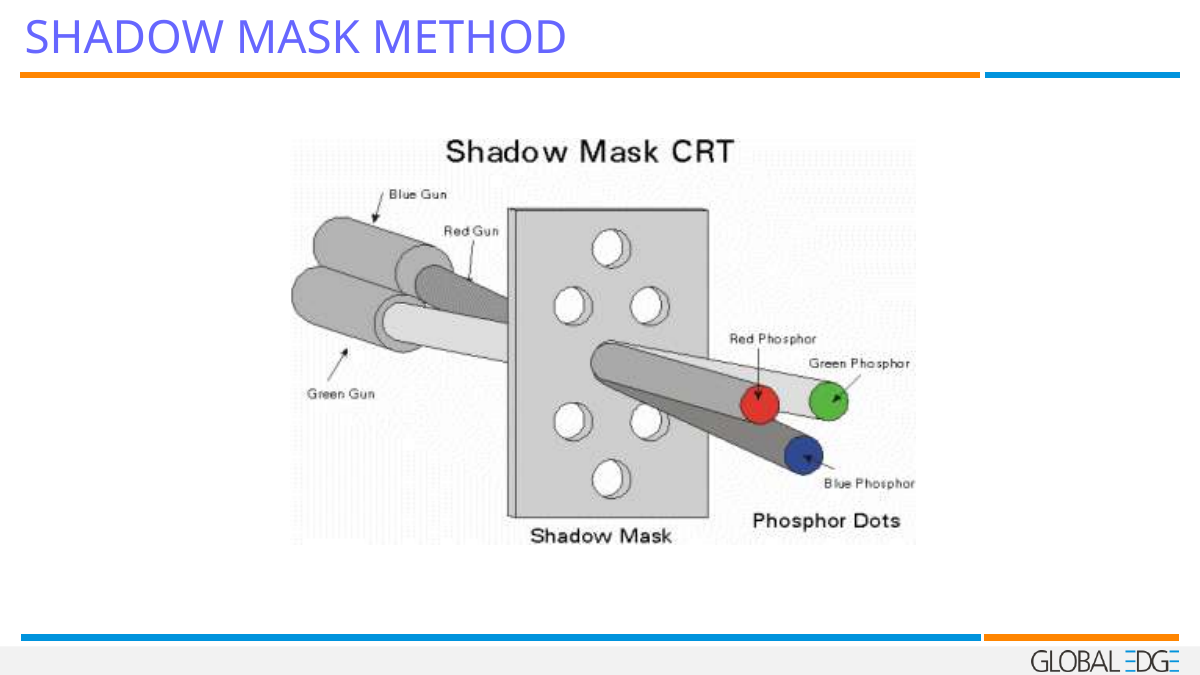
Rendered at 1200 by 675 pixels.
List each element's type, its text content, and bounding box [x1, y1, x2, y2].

picture [1031, 650, 1179, 672]
title SHADOW MASK METHOD [12, 9, 1088, 64]
picture [290, 138, 916, 545]
